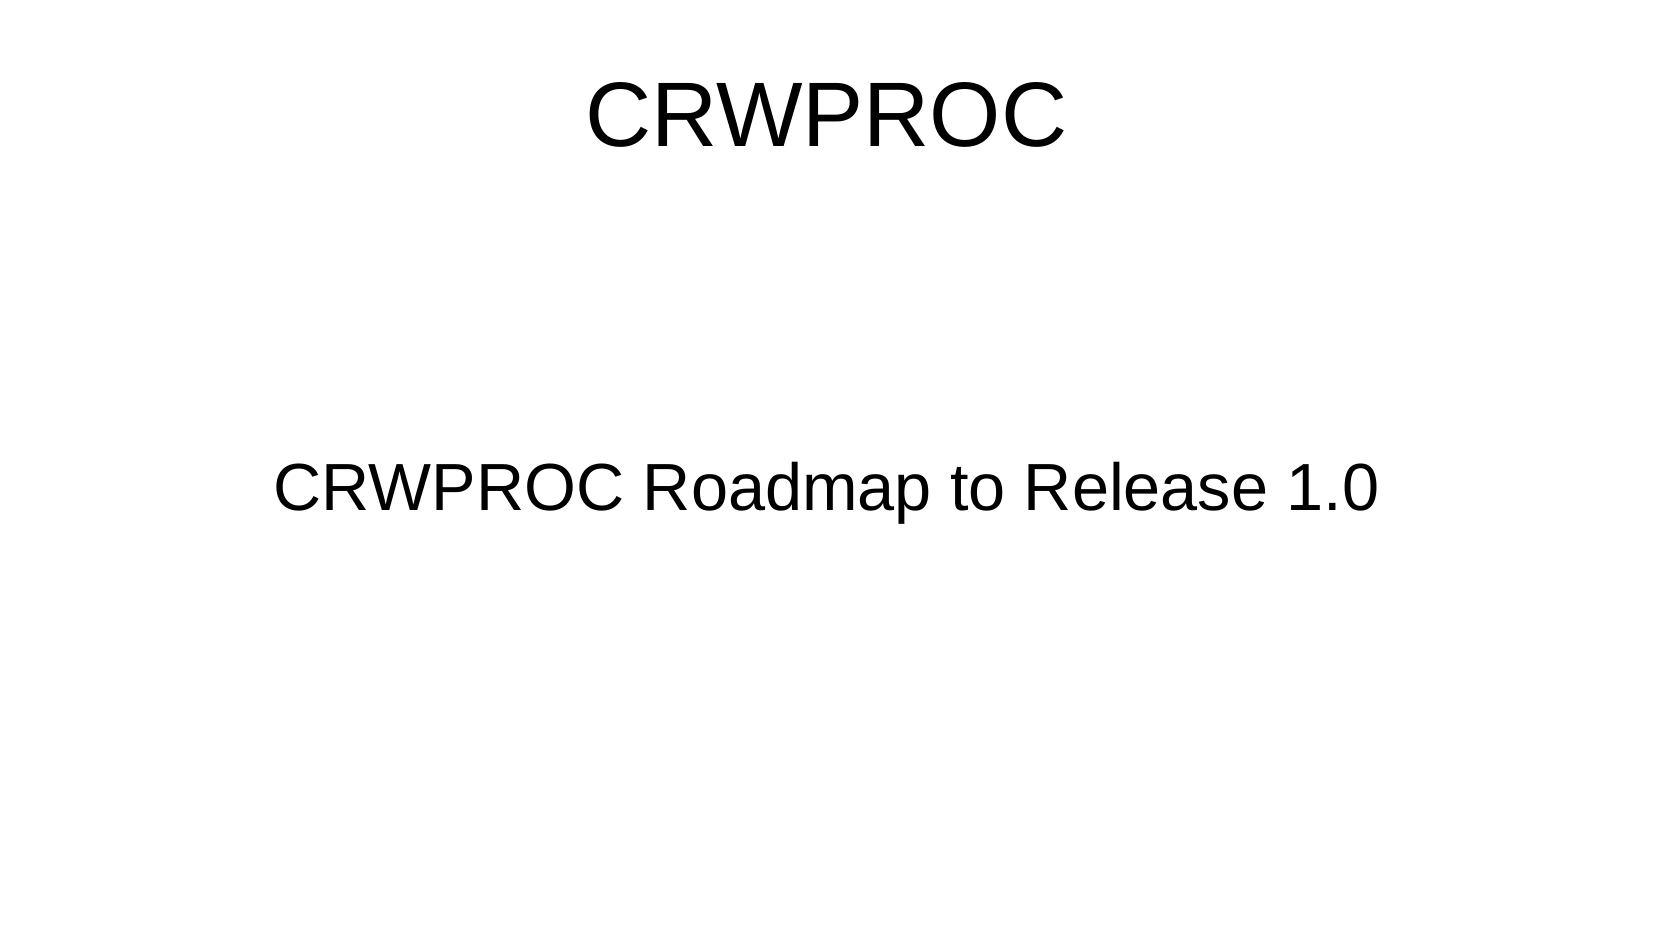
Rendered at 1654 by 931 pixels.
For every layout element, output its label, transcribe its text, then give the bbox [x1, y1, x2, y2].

subtitle CRWPROC Roadmap to Release 1.0 [82, 217, 1571, 758]
title CRWPROC [82, 37, 1571, 193]
